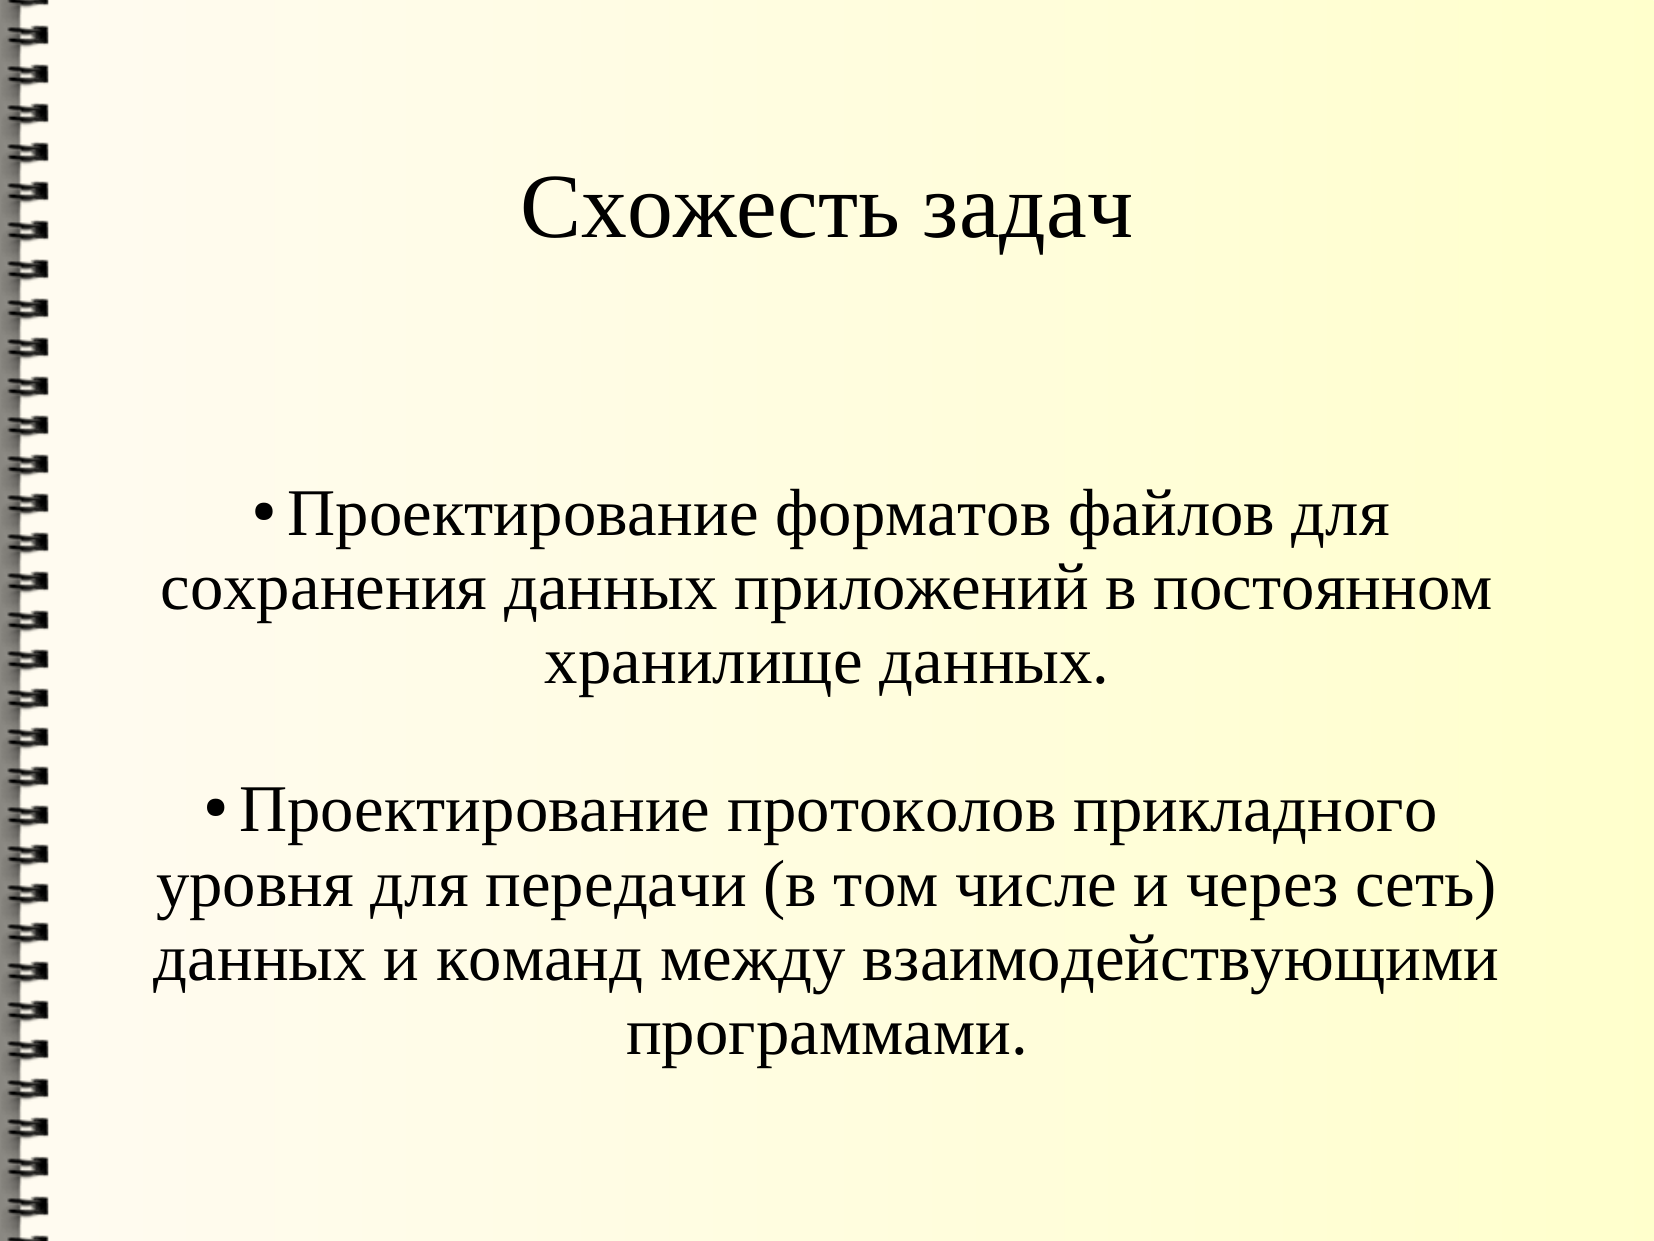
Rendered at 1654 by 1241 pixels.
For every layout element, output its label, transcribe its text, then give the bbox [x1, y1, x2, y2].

title Схожесть задач [121, 102, 1534, 311]
picture [0, 0, 1654, 1241]
subtitle Проектирование форматов файлов для сохранения данных приложений в постоянном хранилище данных. Проектирование протоколов прикладного уровня для передачи (в том числе и через сеть) данных и команд между взаимодействующими программами. [121, 344, 1534, 1200]
